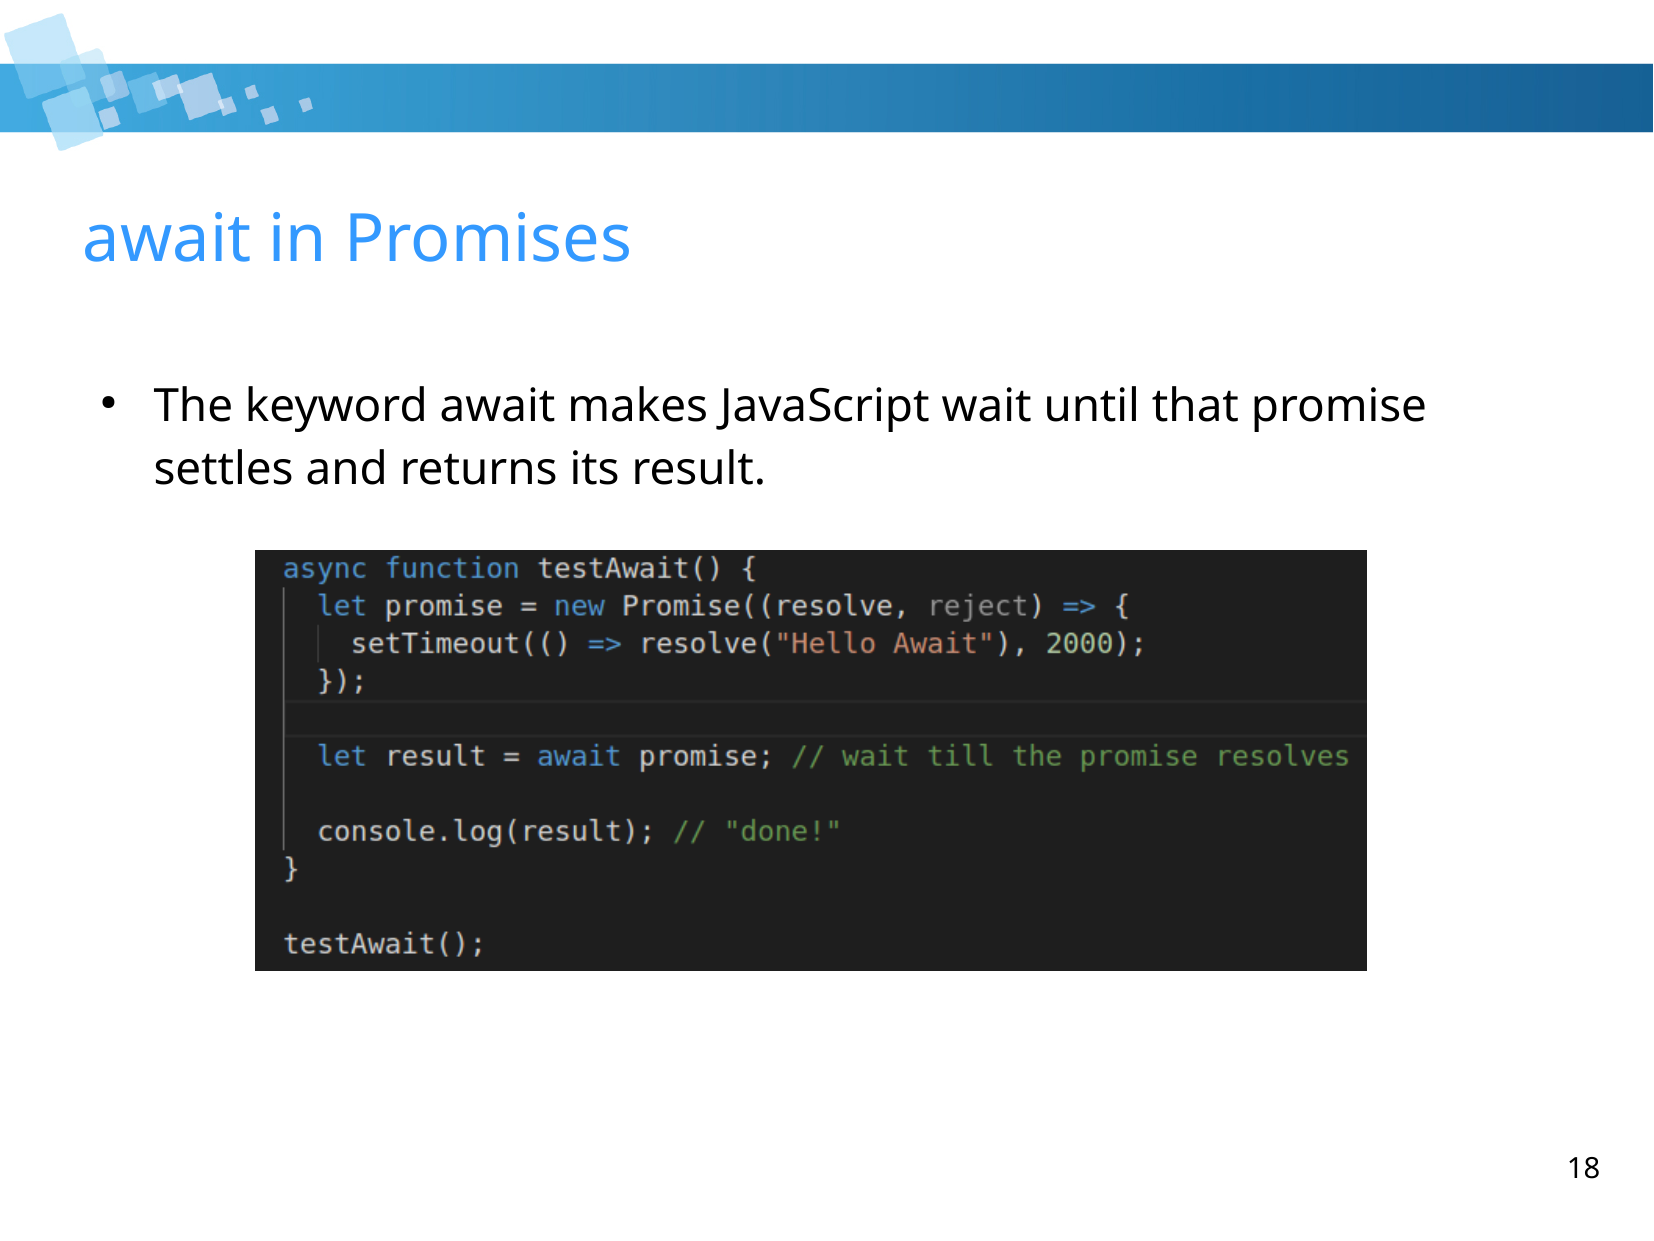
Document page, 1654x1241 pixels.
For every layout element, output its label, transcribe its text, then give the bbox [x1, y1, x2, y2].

list The keyword await makes JavaScript wait until that promise settles and returns its result. [82, 372, 1571, 1093]
title await in Promises [82, 131, 1571, 340]
picture [0, 0, 1653, 1238]
